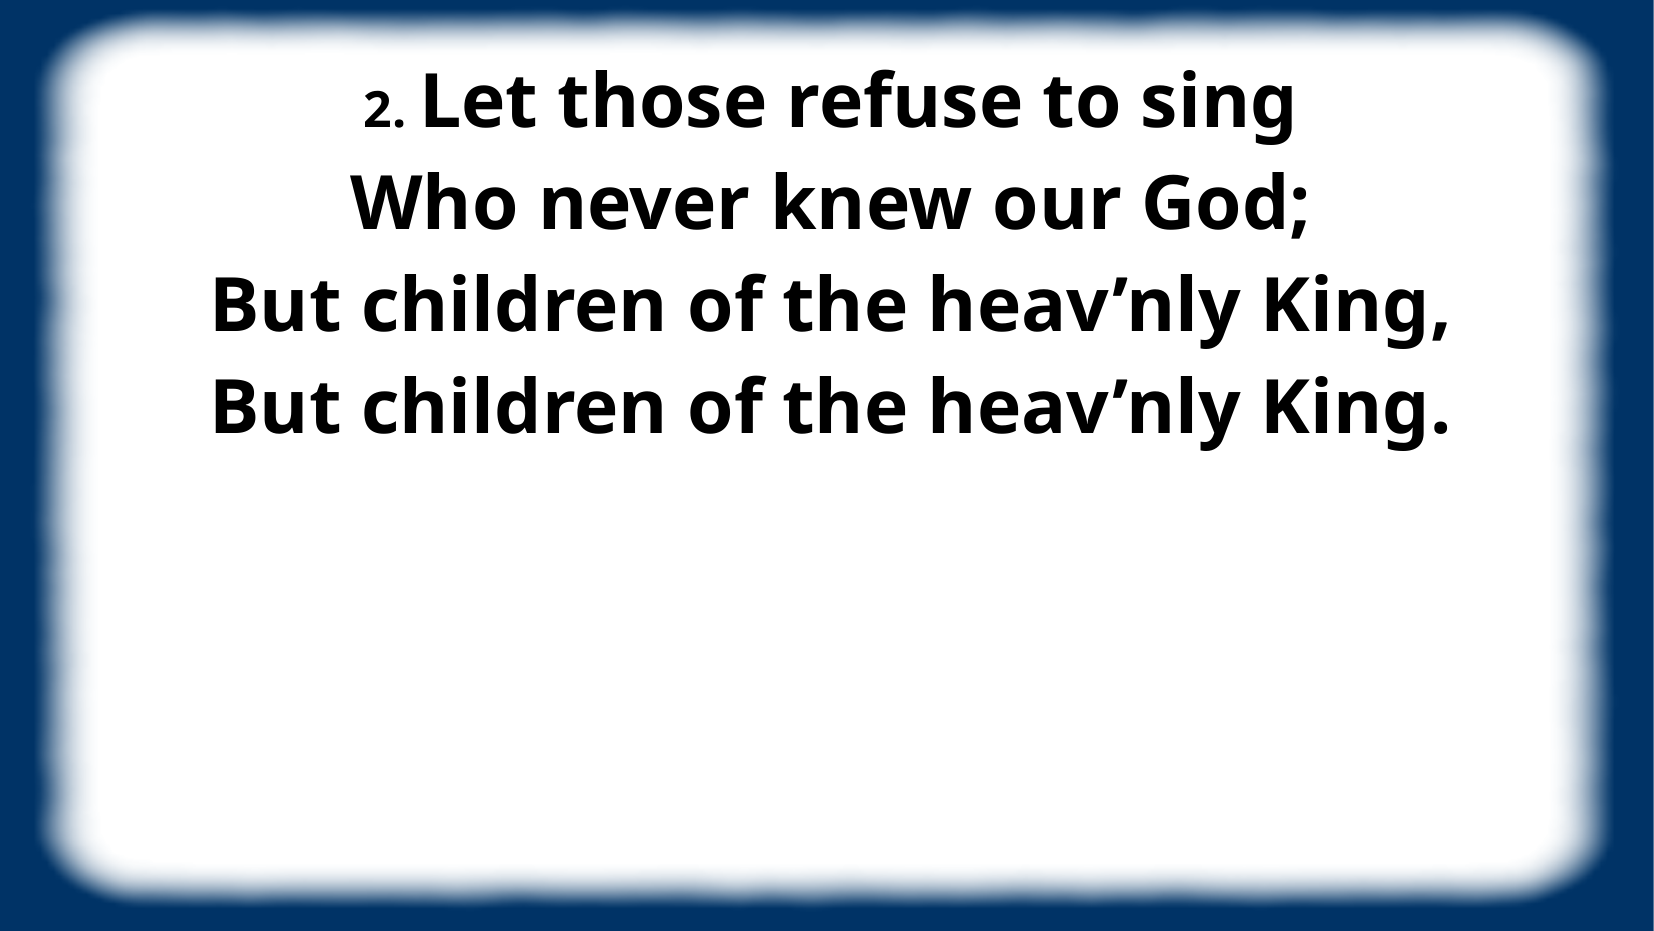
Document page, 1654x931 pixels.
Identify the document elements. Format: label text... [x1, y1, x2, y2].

title 2. Let those refuse to sing Who never knew our God; But children of the heav’nly King, But children of the heav’nly King. [141, 46, 1522, 480]
picture [0, 0, 1654, 931]
